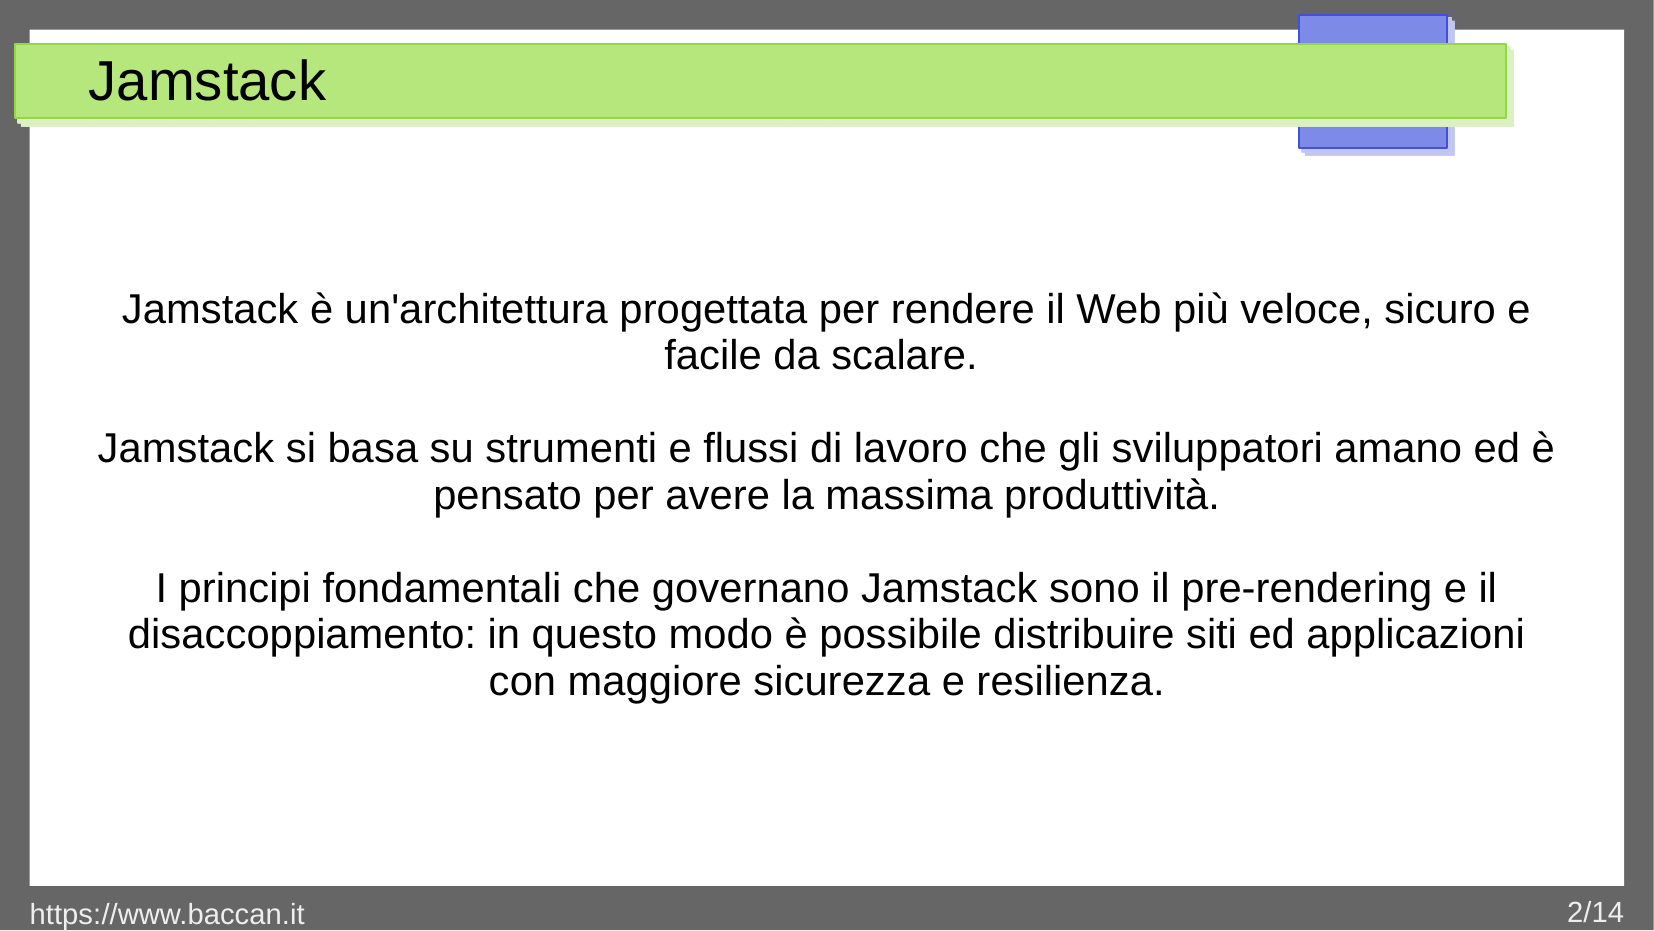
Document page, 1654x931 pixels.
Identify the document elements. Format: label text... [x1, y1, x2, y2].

title Jamstack [88, 44, 1506, 119]
text_box Jamstack è un'architettura progettata per rendere il Web più veloce, sicuro e facile da scalare. Jamstack si basa su strumenti e flussi di lavoro che gli sviluppatori amano ed è pensato per avere la massima produttività. I principi fondamentali che governano Jamstack sono il pre-rendering e il disaccoppiamento: in questo modo è possibile distribuire siti ed applicazioni con maggiore sicurezza e resilienza. [88, 169, 1565, 821]
